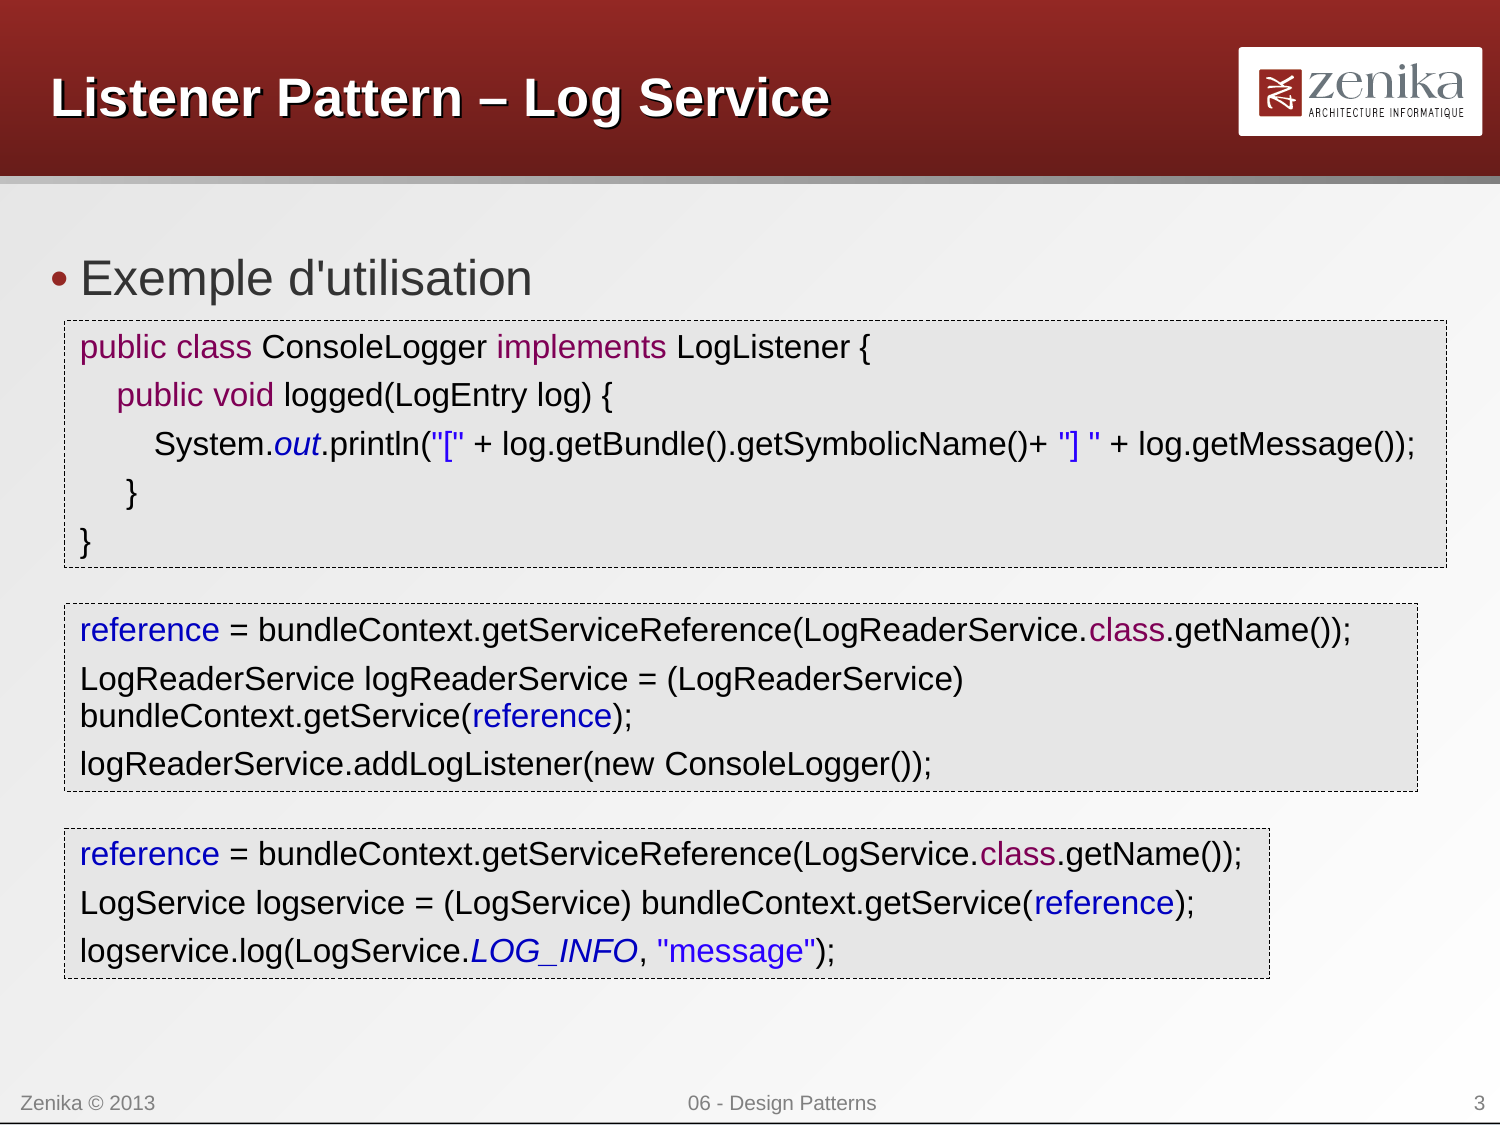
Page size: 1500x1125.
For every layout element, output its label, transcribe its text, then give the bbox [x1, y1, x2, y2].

list reference = bundleContext.getServiceReference(LogReaderService.class.getName()); LogReaderService logReaderService = (LogReaderService) bundleContext.getService(reference); logReaderService.addLogListener(new ConsoleLogger()); [64, 603, 1418, 792]
list Exemple d'utilisation [50, 249, 1435, 1064]
list public class ConsoleLogger implements LogListener { public void logged(LogEntry log) { System.out.println("[" + log.getBundle().getSymbolicName()+ "] " + log.getMessage()); } } [64, 320, 1447, 568]
title Listener Pattern – Log Service [50, 22, 1206, 172]
list reference = bundleContext.getServiceReference(LogService.class.getName()); LogService logservice = (LogService) bundleContext.getService(reference); logservice.log(LogService.LOG_INFO, "message"); [64, 828, 1270, 979]
picture [1257, 58, 1464, 125]
